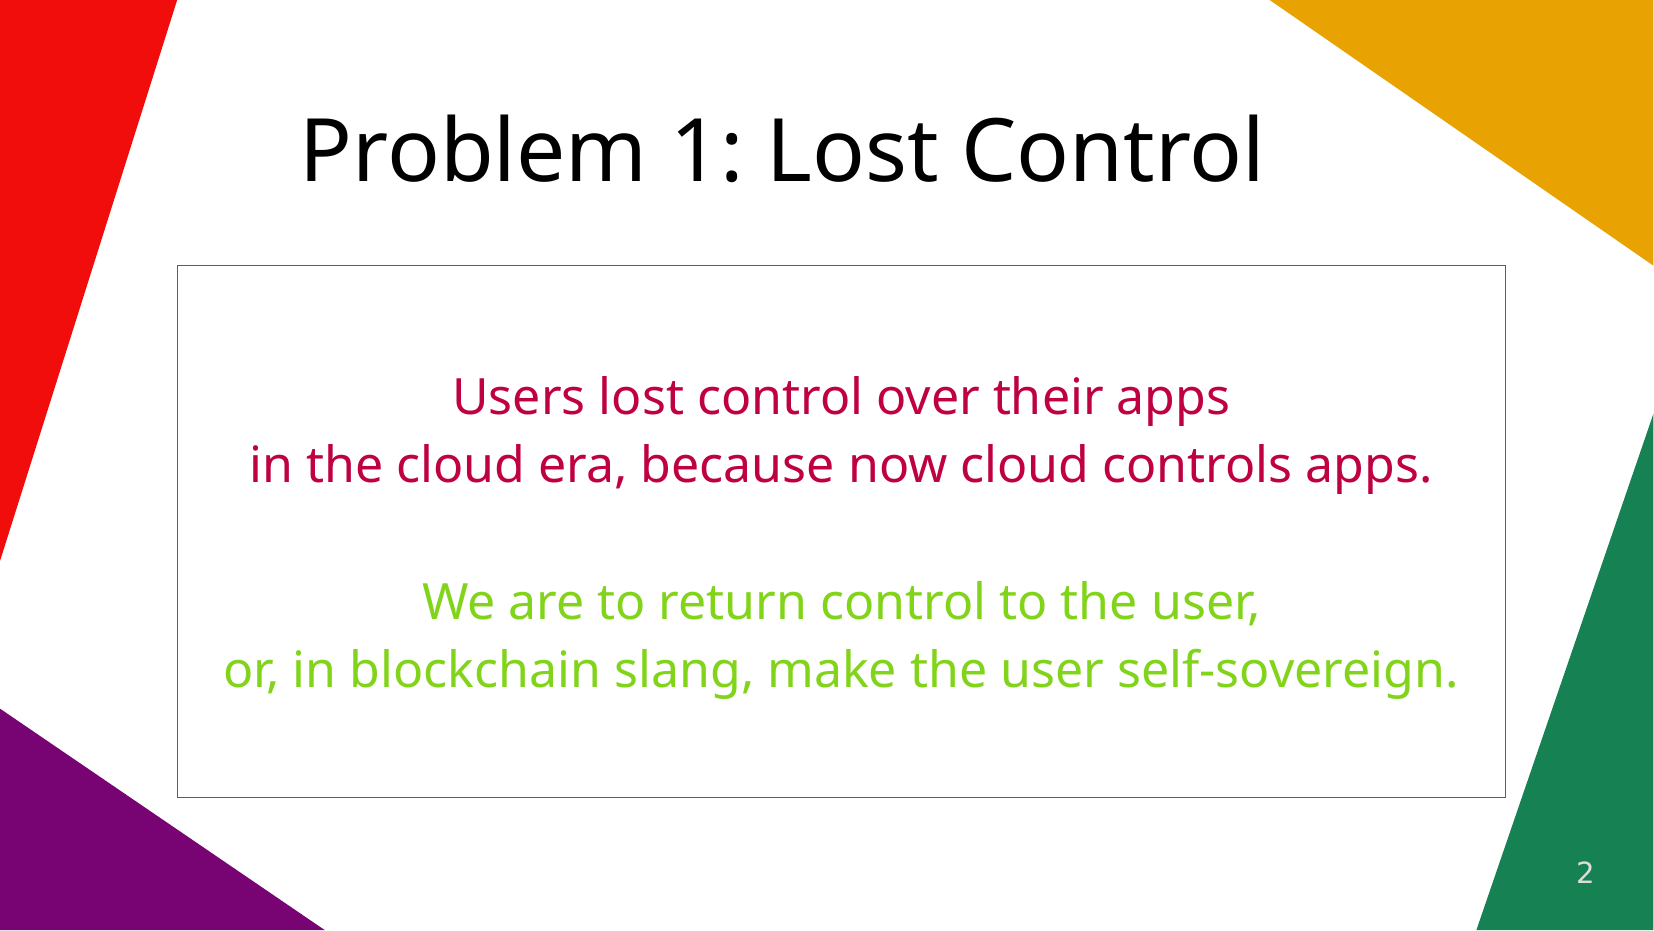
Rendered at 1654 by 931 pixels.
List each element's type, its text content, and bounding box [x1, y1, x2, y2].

text_box Users lost control over their apps in the cloud era, because now cloud controls apps. We are to return control to the user, or, in blockchain slang, make the user self-sovereign. [177, 265, 1506, 798]
text_box Problem 1: Lost Control [383, 59, 1182, 237]
